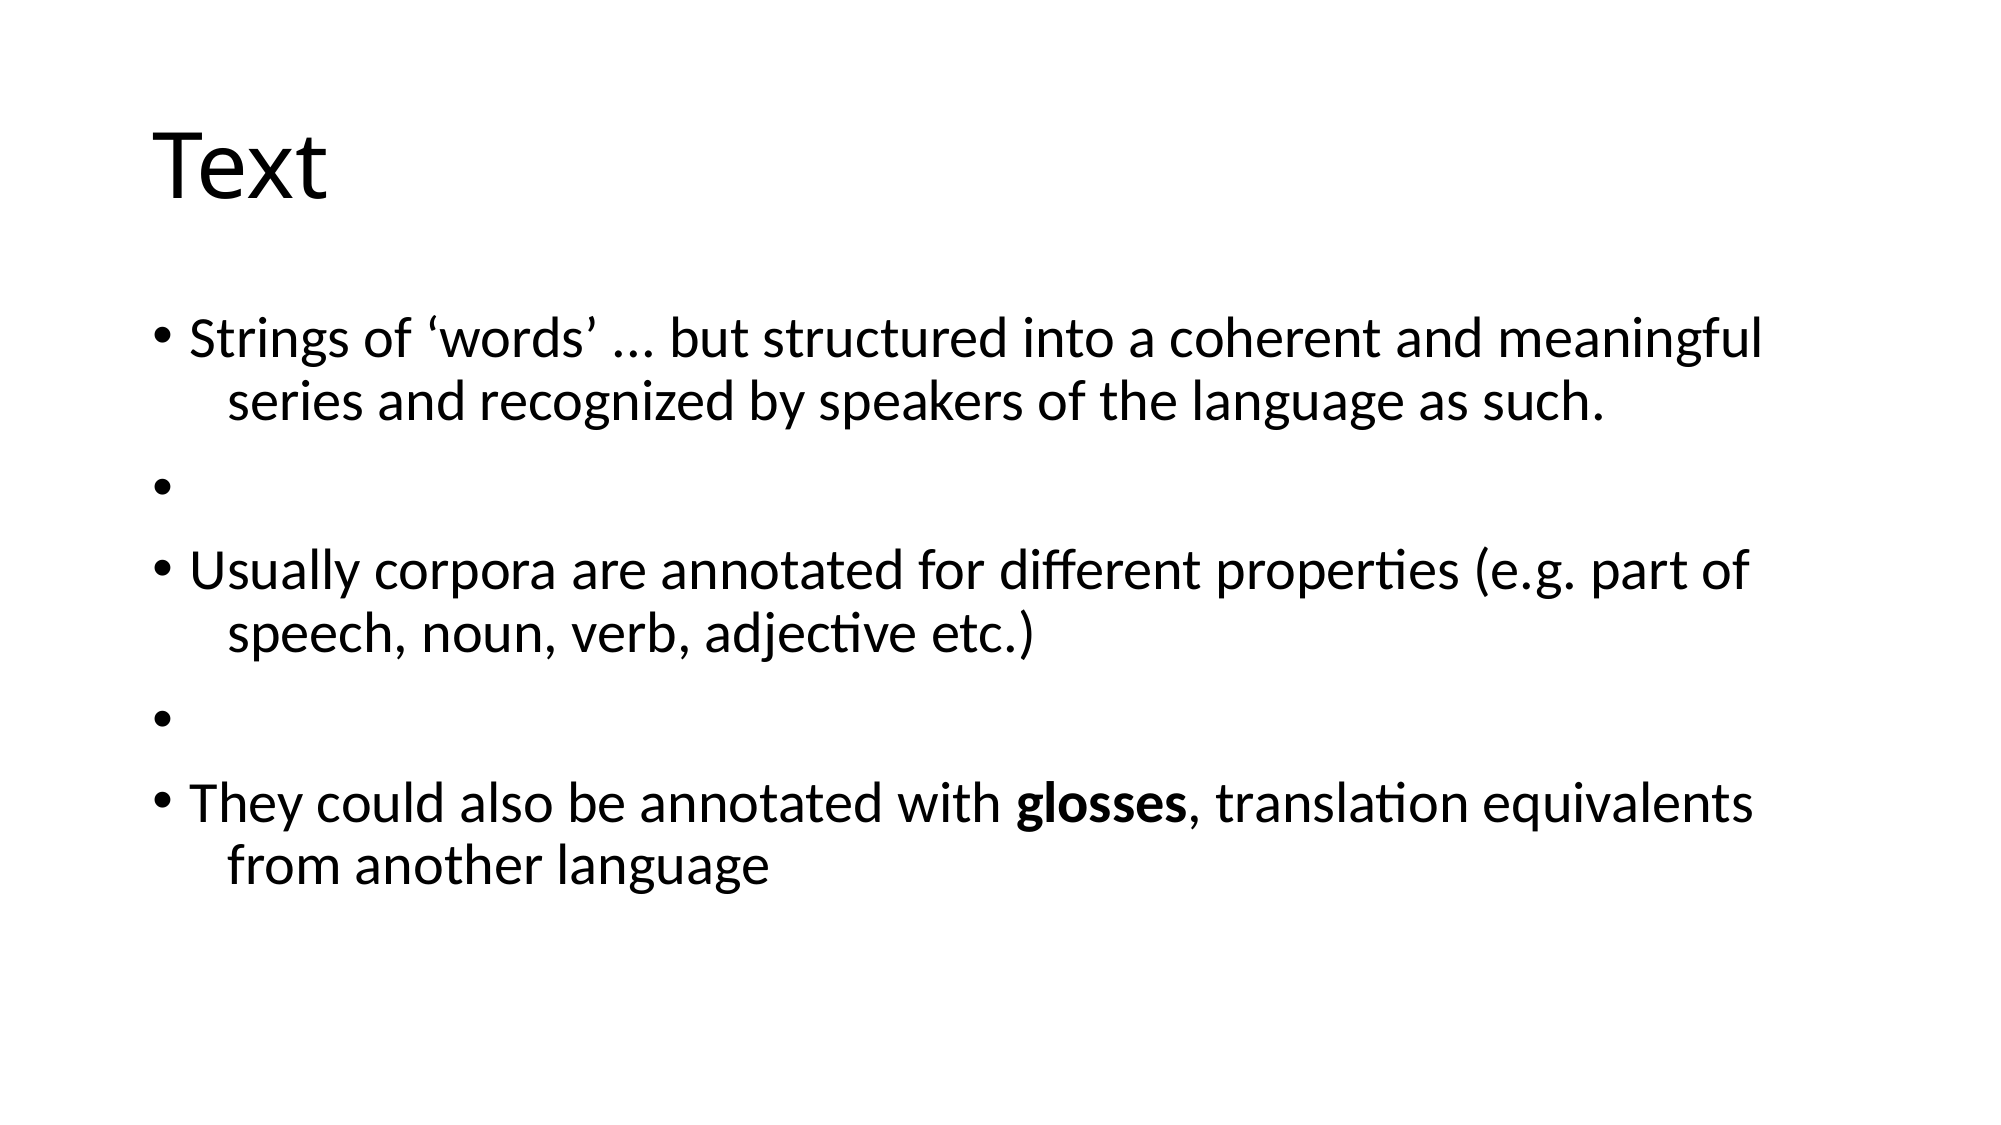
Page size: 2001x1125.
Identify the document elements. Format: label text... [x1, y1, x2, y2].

list Strings of ‘words’ ... but structured into a coherent and meaningful series and recognized by speakers of the language as such. Usually corpora are annotated for different properties (e.g. part of speech, noun, verb, adjective etc.) They could also be annotated with glosses, translation equivalents from another language [137, 299, 1863, 1014]
title Text [137, 59, 1863, 278]
